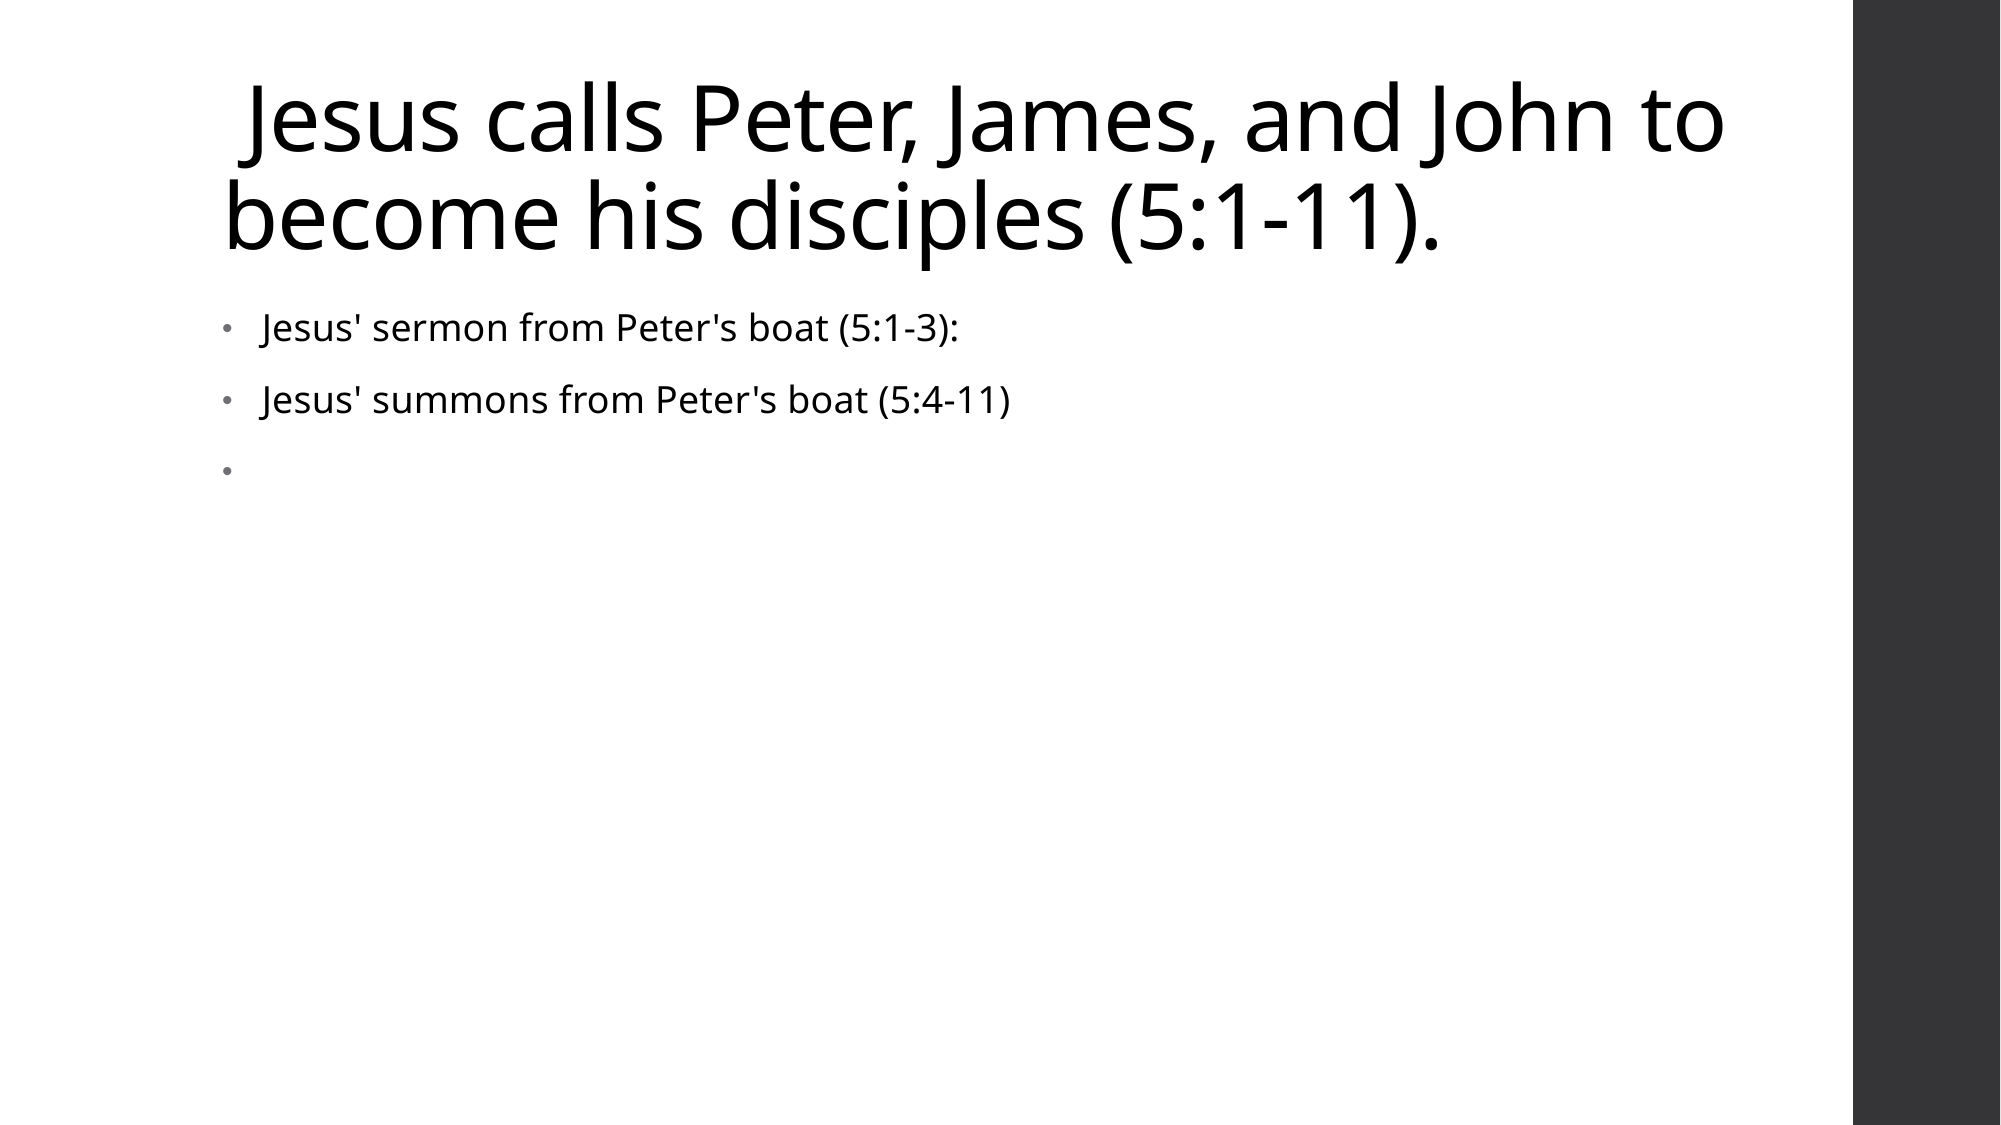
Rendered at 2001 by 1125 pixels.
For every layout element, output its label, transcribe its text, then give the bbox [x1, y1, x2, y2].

list Jesus' sermon from Peter's boat (5:1-3): Jesus' summons from Peter's boat (5:4-11) [206, 299, 1617, 1014]
title Jesus calls Peter, James, and John to become his disciples (5:1-11). [206, 60, 1797, 278]
